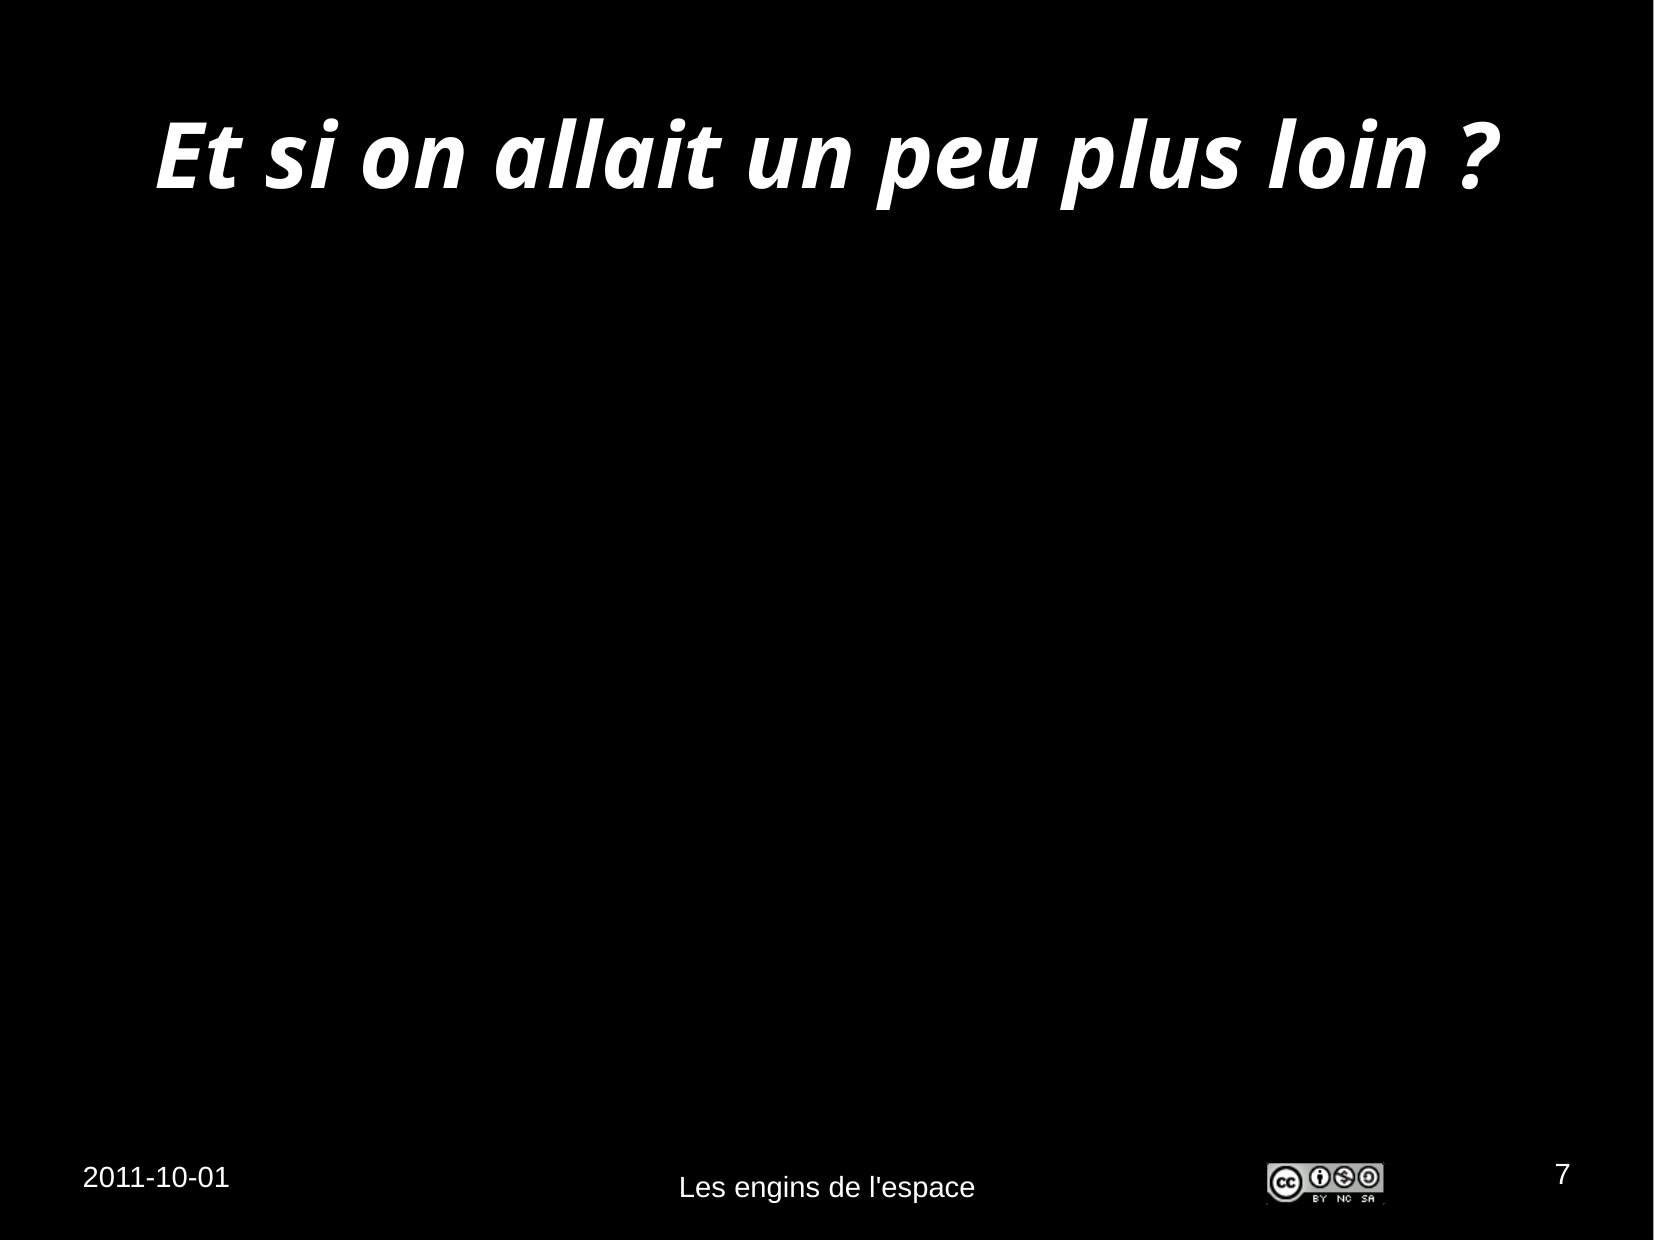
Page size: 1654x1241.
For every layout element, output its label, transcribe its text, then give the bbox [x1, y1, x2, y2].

title Et si on allait un peu plus loin ? [82, 23, 1571, 283]
picture [1266, 1162, 1385, 1205]
